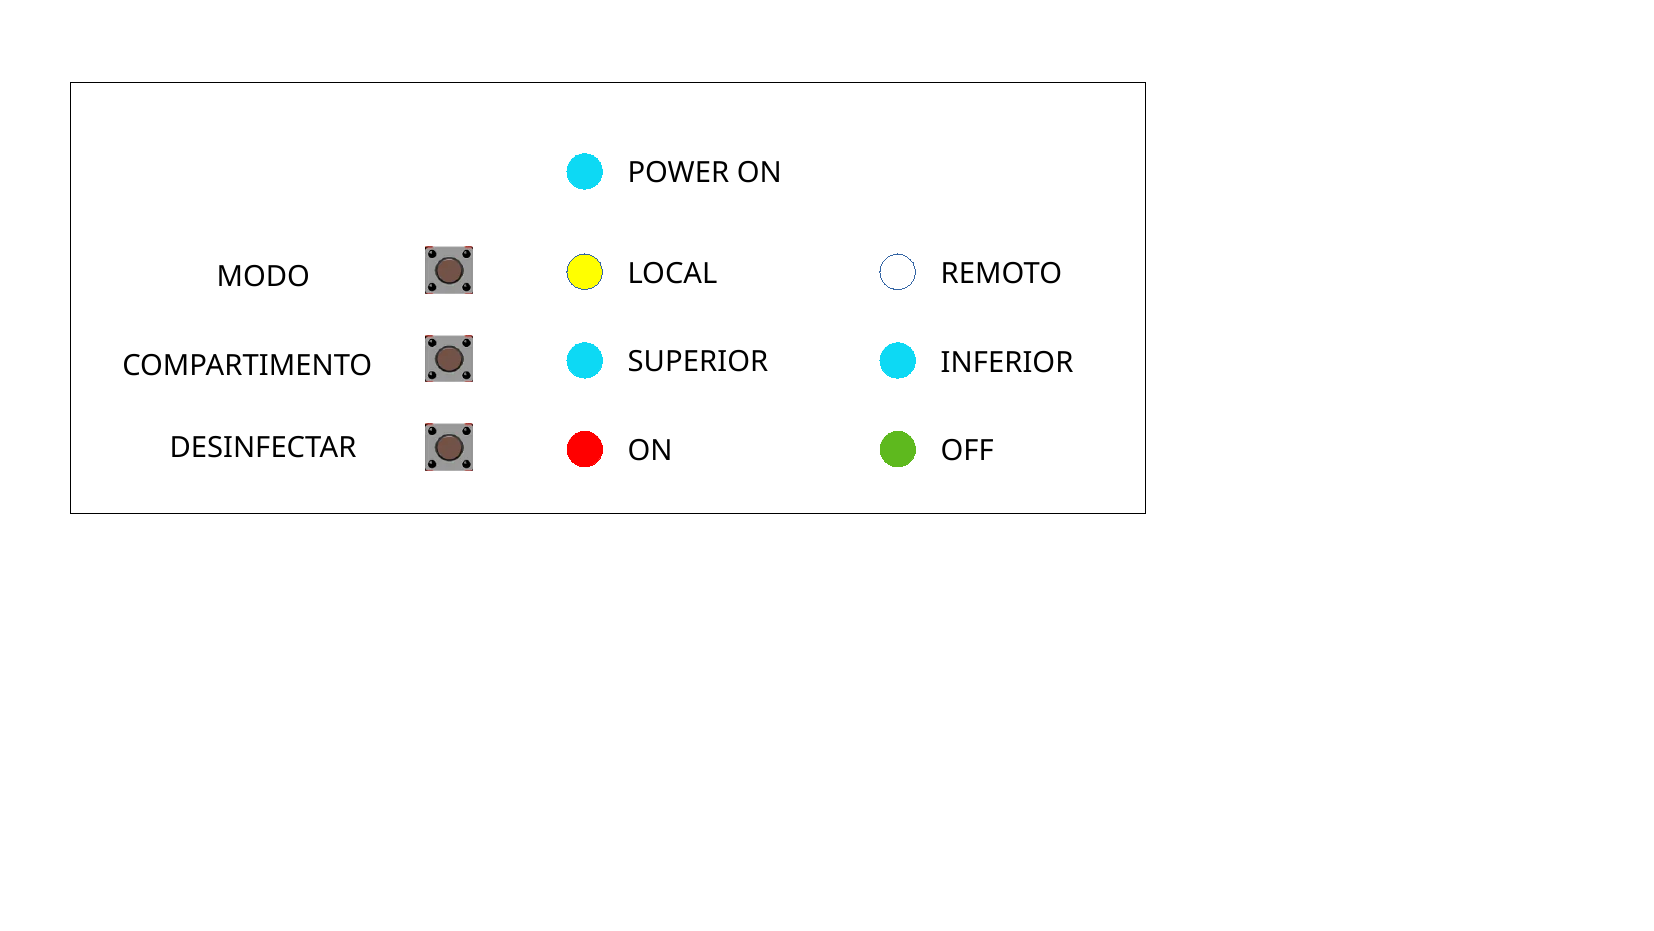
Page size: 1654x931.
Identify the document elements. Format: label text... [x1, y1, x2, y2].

text_box [879, 253, 916, 290]
text_box ON [612, 421, 816, 473]
text_box COMPARTIMENTO [107, 336, 398, 388]
text_box SUPERIOR [612, 333, 816, 384]
text_box [880, 431, 916, 467]
text_box REMOTO [925, 244, 1134, 302]
text_box OFF [925, 422, 1134, 479]
text_box [879, 342, 916, 379]
text_box MODO [201, 248, 325, 299]
text_box [566, 253, 603, 290]
text_box POWER ON [612, 144, 815, 195]
text_box [566, 153, 603, 190]
text_box [566, 342, 603, 379]
text_box LOCAL [612, 244, 815, 296]
picture [425, 246, 473, 294]
text_box INFERIOR [925, 333, 1134, 390]
picture [425, 335, 473, 383]
picture [425, 423, 473, 471]
text_box [567, 431, 603, 467]
text_box DESINFECTAR [154, 419, 392, 470]
